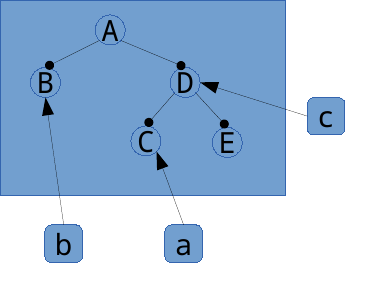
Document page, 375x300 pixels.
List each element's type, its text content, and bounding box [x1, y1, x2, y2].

text_box c [307, 97, 345, 135]
text_box C [130, 125, 161, 156]
text_box [152, 84, 286, 196]
text_box b [44, 224, 83, 263]
text_box [0, 0, 286, 196]
text_box D [170, 67, 201, 98]
text_box [47, 41, 177, 196]
text_box E [212, 127, 243, 158]
text_box a [164, 224, 203, 263]
text_box A [95, 14, 126, 45]
text_box B [30, 67, 61, 98]
